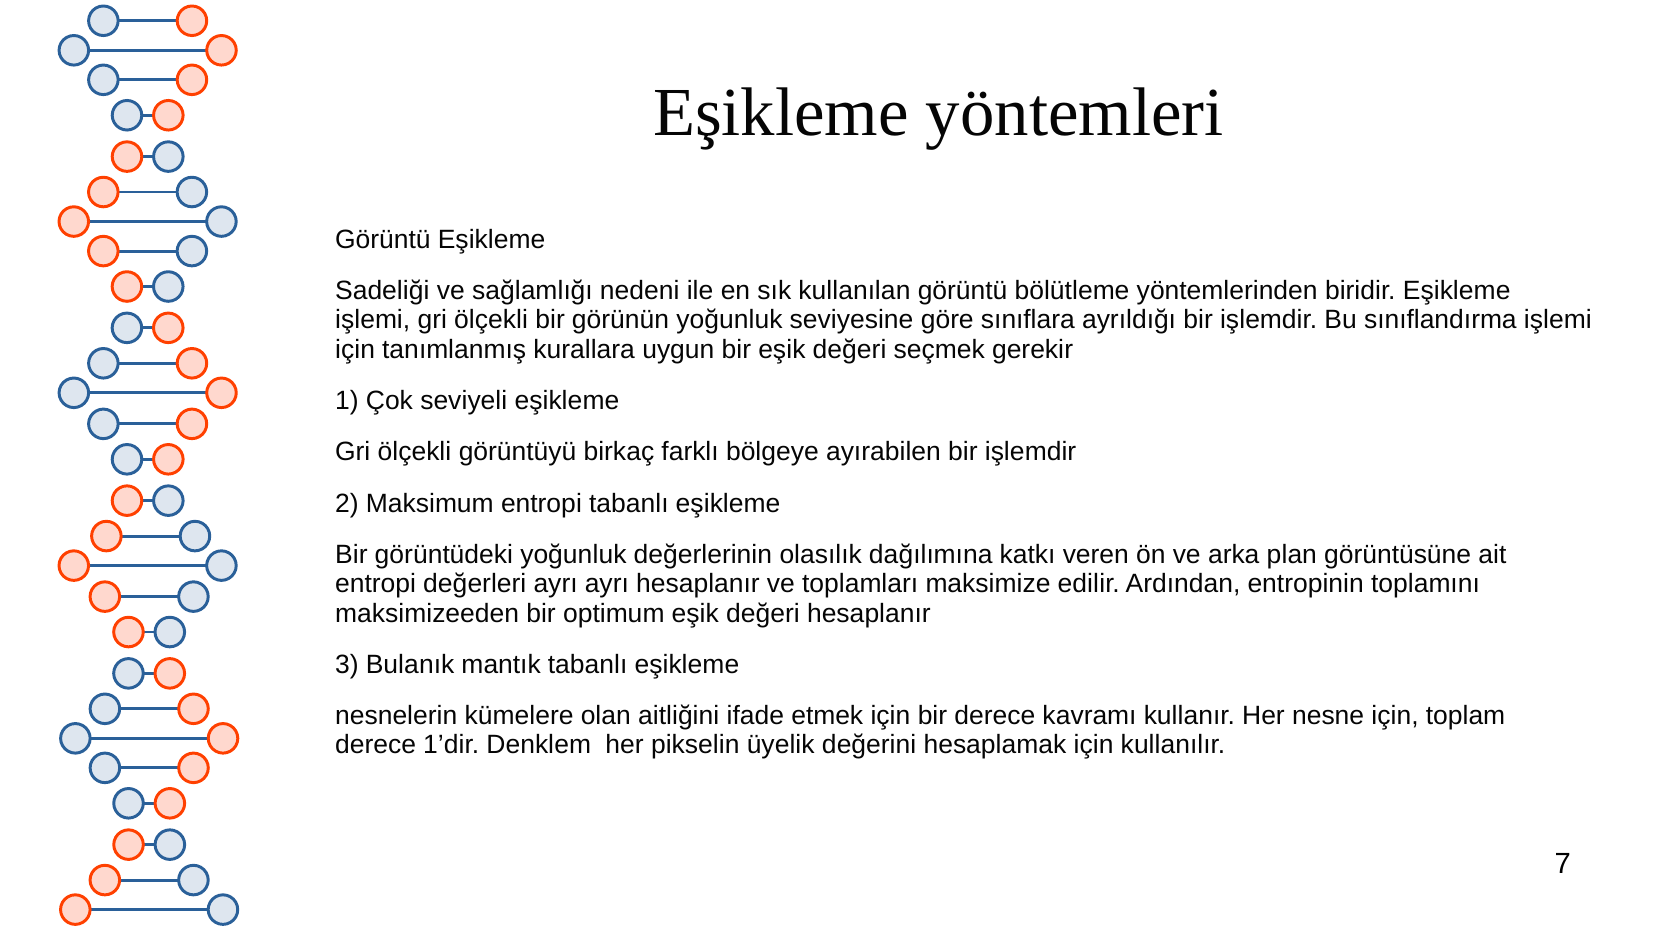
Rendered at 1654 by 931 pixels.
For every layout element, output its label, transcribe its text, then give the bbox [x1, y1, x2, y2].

title Eşikleme yöntemleri [265, 35, 1595, 189]
list Görüntü Eşikleme Sadeliği ve sağlamlığı nedeni ile en sık kullanılan görüntü bölütleme yöntemlerinden biridir. Eşikleme işlemi, gri ölçekli bir görünün yoğunluk seviyesine göre sınıflara ayrıldığı bir işlemdir. Bu sınıflandırma işlemi için tanımlanmış kurallara uygun bir eşik değeri seçmek gerekir 1) Çok seviyeli eşikleme Gri ölçekli görüntüyü birkaç farklı bölgeye ayırabilen bir işlemdir 2) Maksimum entropi tabanlı eşikleme Bir görüntüdeki yoğunluk değerlerinin olasılık dağılımına katkı veren ön ve arka plan görüntüsüne ait entropi değerleri ayrı ayrı hesaplanır ve toplamları maksimize edilir. Ardından, entropinin toplamını maksimizeeden bir optimum eşik değeri hesaplanır 3) Bulanık mantık tabanlı eşikleme nesnelerin kümelere olan aitliğini ifade etmek için bir derece kavramı kullanır. Her nesne için, toplam derece 1’dir. Denklem her pikselin üyelik değerini hesaplamak için kullanılır. [265, 224, 1595, 764]
